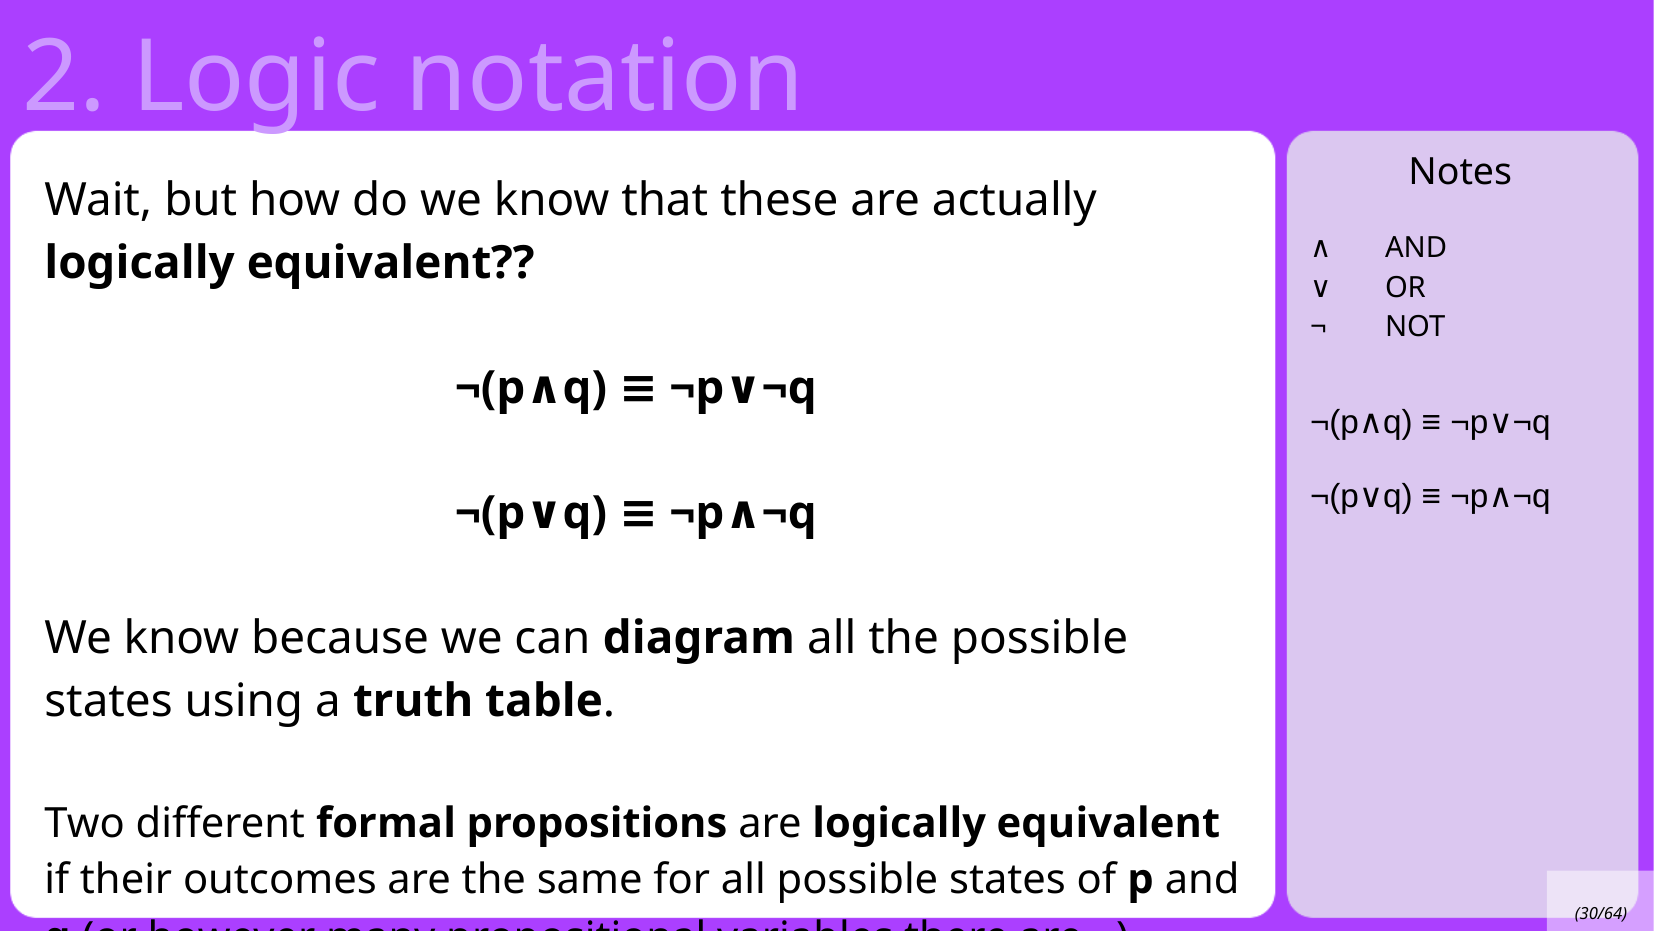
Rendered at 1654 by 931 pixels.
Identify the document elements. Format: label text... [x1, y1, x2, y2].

text_box (<number>/64) [1546, 877, 1654, 931]
table_cell False [1546, 870, 1654, 877]
text_box Wait, but how do we know that these are actually logically equivalent?? ¬(p∧q) ≡ ¬p∨¬q ¬(p∨q) ≡ ¬p∧¬q We know because we can diagram all the possible states using a truth table. Two different formal propositions are logically equivalent if their outcomes are the same for all possible states of p and q (or however many propositional variables there are...) [43, 166, 1241, 823]
title 2. Logic notation [22, 13, 1511, 130]
text_box Notes [1290, 141, 1631, 199]
text_box ¬(p∧q) ≡ ¬p∨¬q ¬(p∨q) ≡ ¬p∧¬q [1310, 403, 1612, 515]
text_box ∧ AND ∨ OR ¬ NOT [1310, 226, 1612, 333]
picture [0, 0, 1654, 931]
